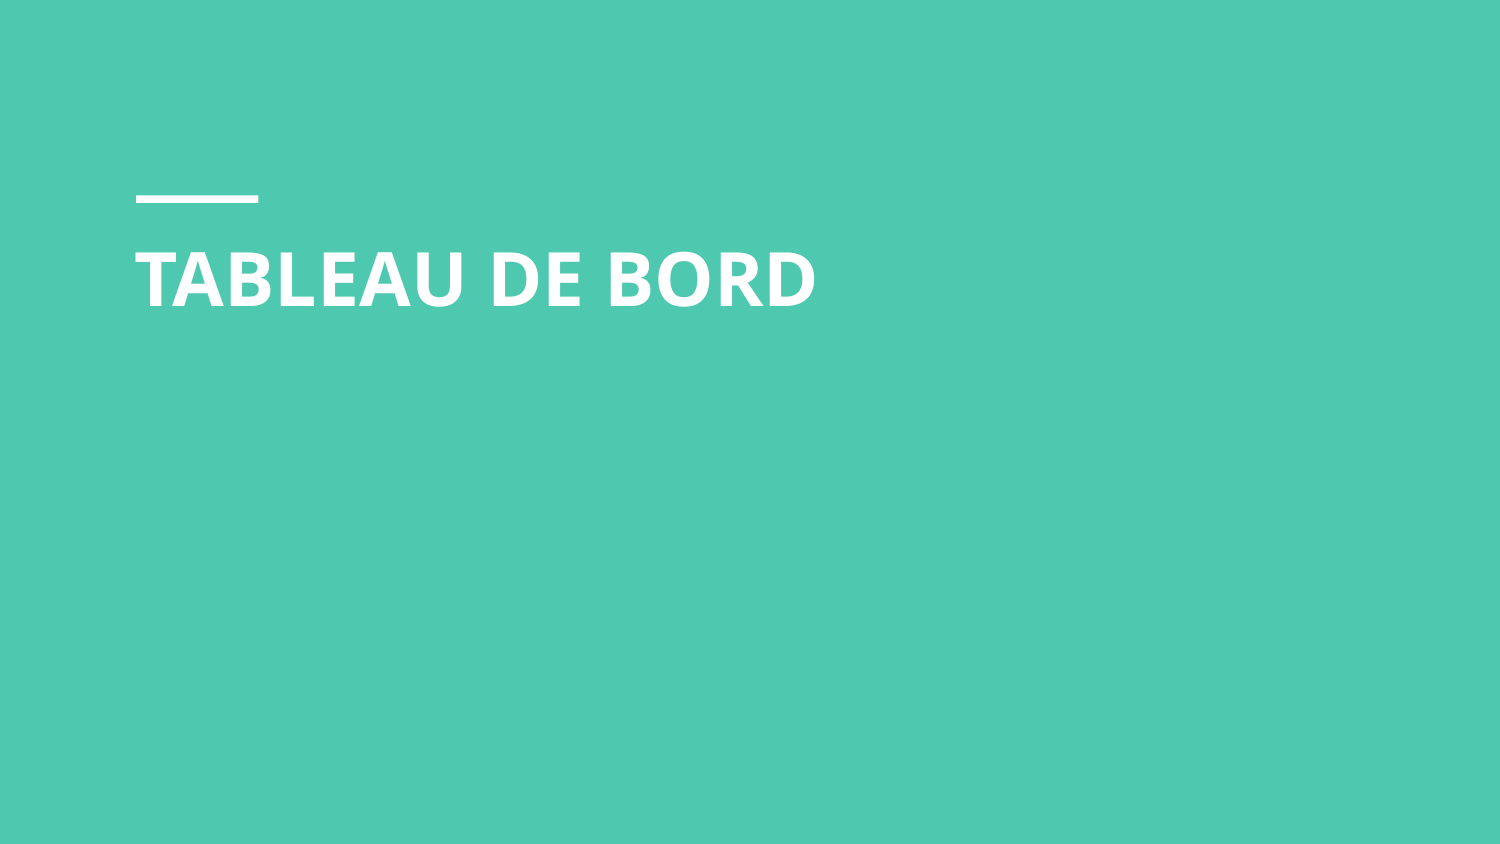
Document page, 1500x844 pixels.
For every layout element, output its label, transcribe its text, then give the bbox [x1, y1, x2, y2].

title TABLEAU DE BORD [119, 216, 1381, 466]
